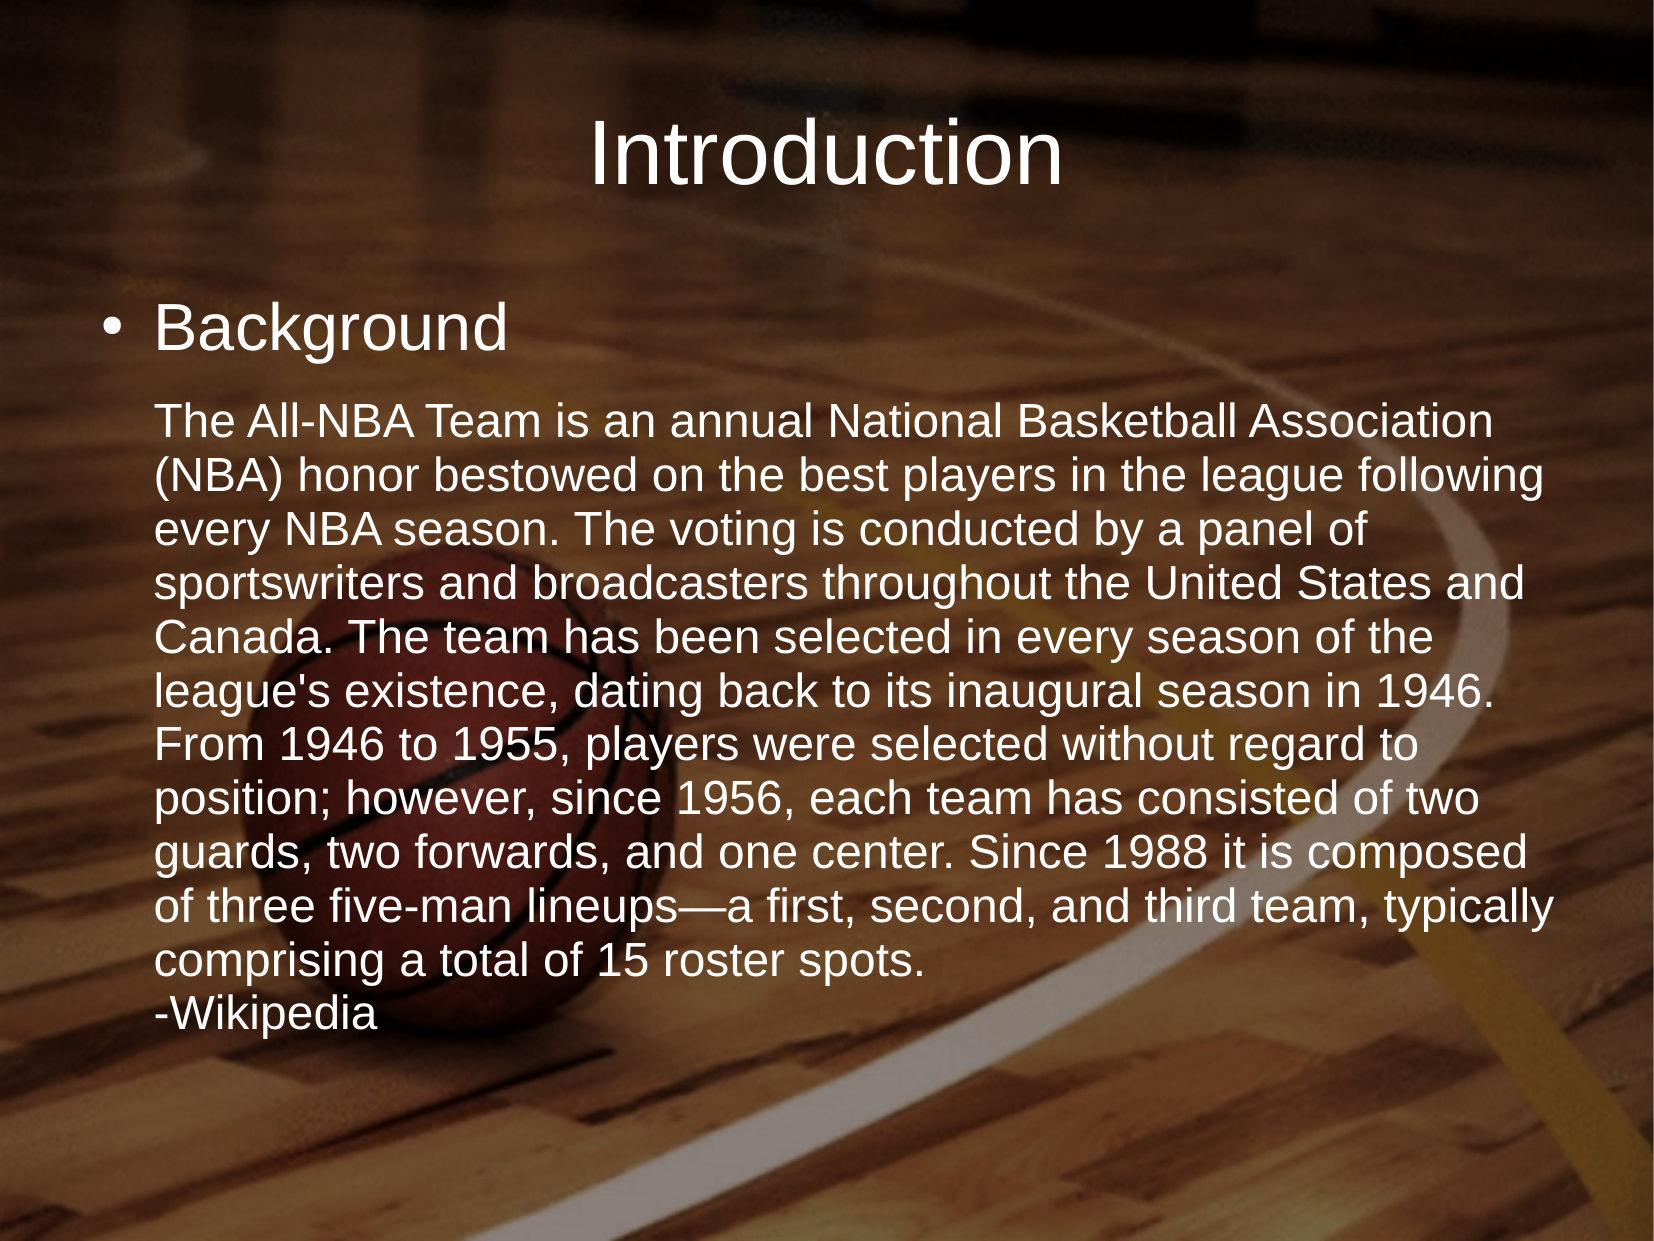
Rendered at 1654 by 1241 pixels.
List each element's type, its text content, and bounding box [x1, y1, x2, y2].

list Background The All-NBA Team is an annual National Basketball Association (NBA) honor bestowed on the best players in the league following every NBA season. The voting is conducted by a panel of sportswriters and broadcasters throughout the United States and Canada. The team has been selected in every season of the league's existence, dating back to its inaugural season in 1946. From 1946 to 1955, players were selected without regard to position; however, since 1956, each team has consisted of two guards, two forwards, and one center. Since 1988 it is composed of three five-man lineups—a first, second, and third team, typically comprising a total of 15 roster spots. -Wikipedia [82, 290, 1571, 1186]
title Introduction [82, 49, 1571, 257]
